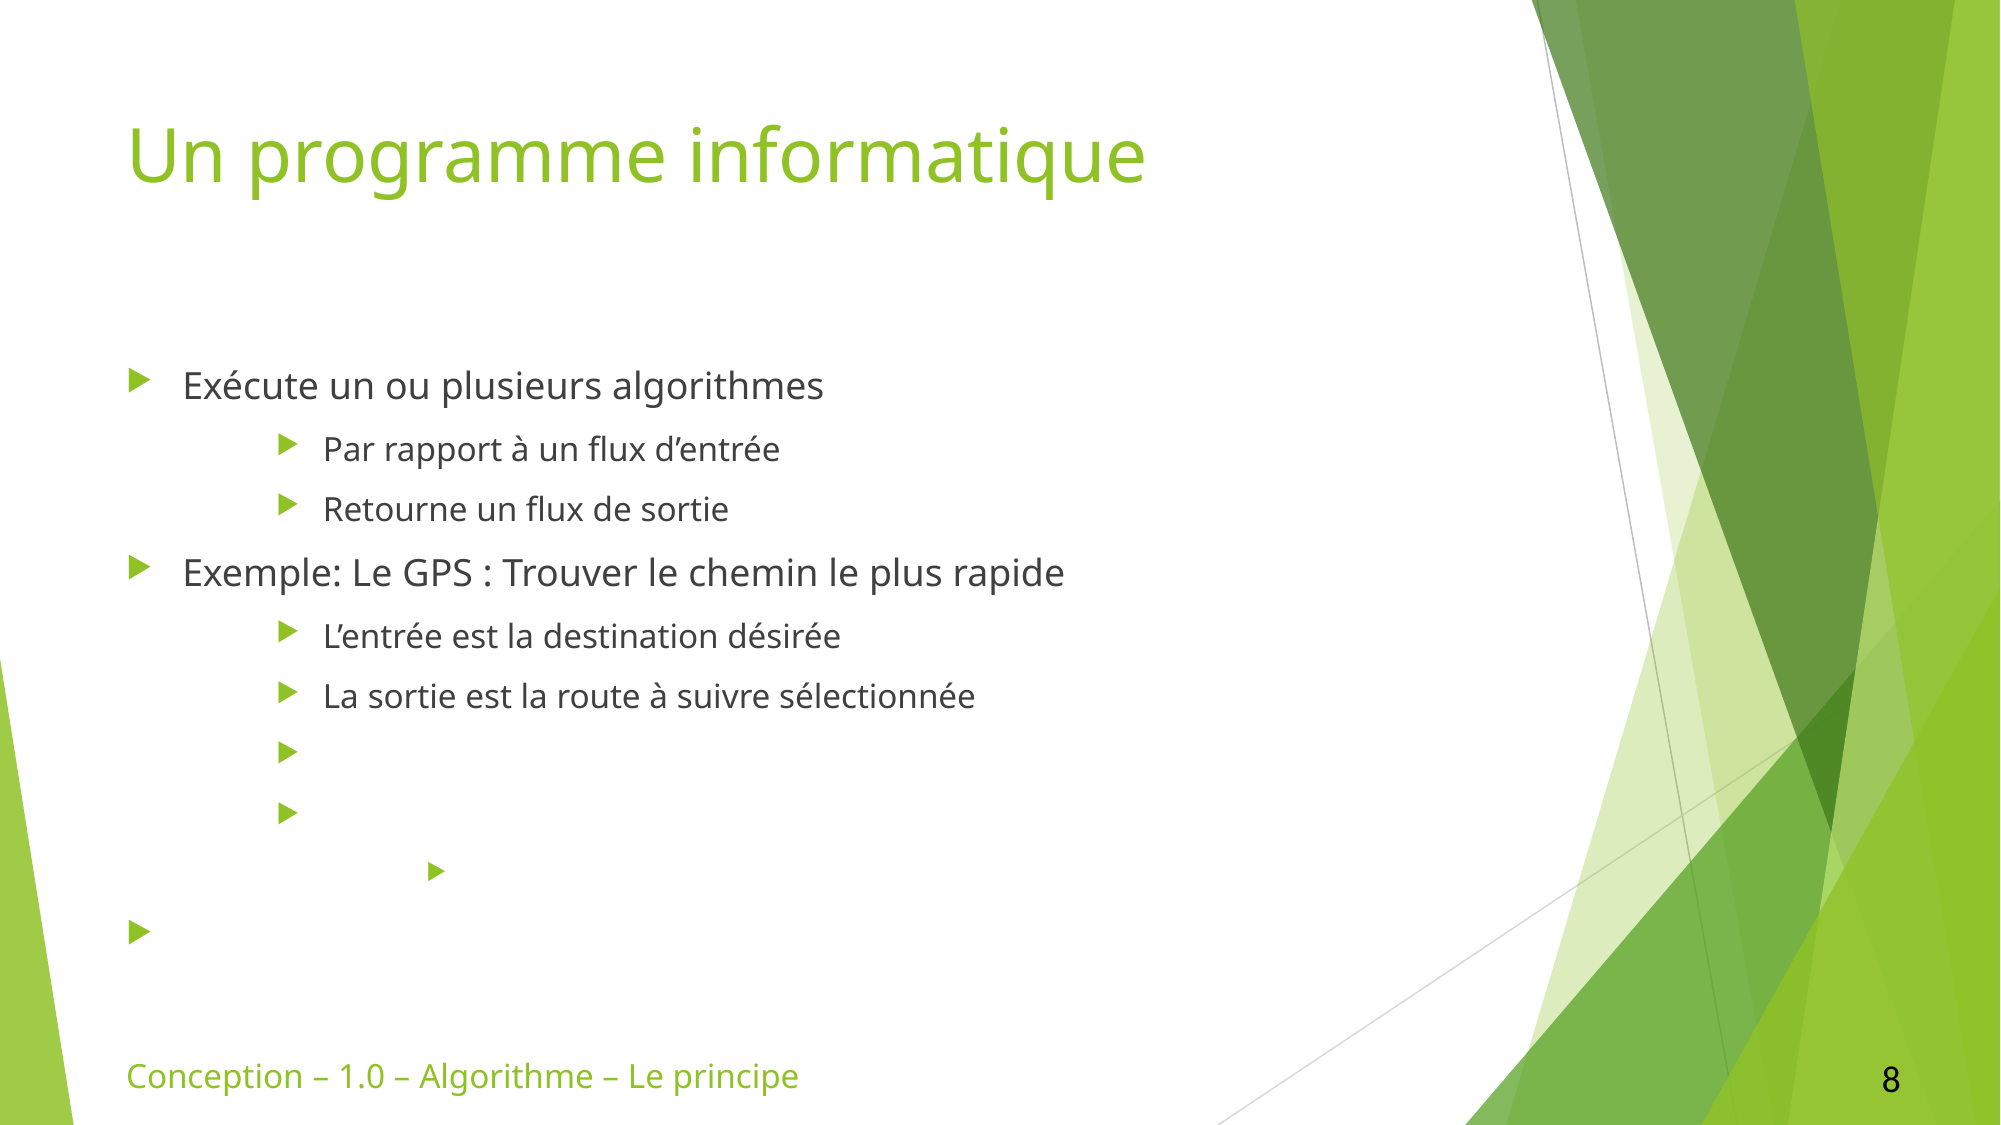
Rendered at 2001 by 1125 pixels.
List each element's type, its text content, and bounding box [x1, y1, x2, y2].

title Un programme informatique [111, 99, 1522, 317]
text_box [1866, 1047, 1979, 1108]
text_box Conception – 1.0 – Algorithme – Le principe [111, 1047, 1094, 1109]
list Exécute un ou plusieurs algorithmes Par rapport à un flux d’entrée Retourne un flux de sortie Exemple: Le GPS : Trouver le chemin le plus rapide L’entrée est la destination désirée La sortie est la route à suivre sélectionnée [111, 354, 1522, 992]
